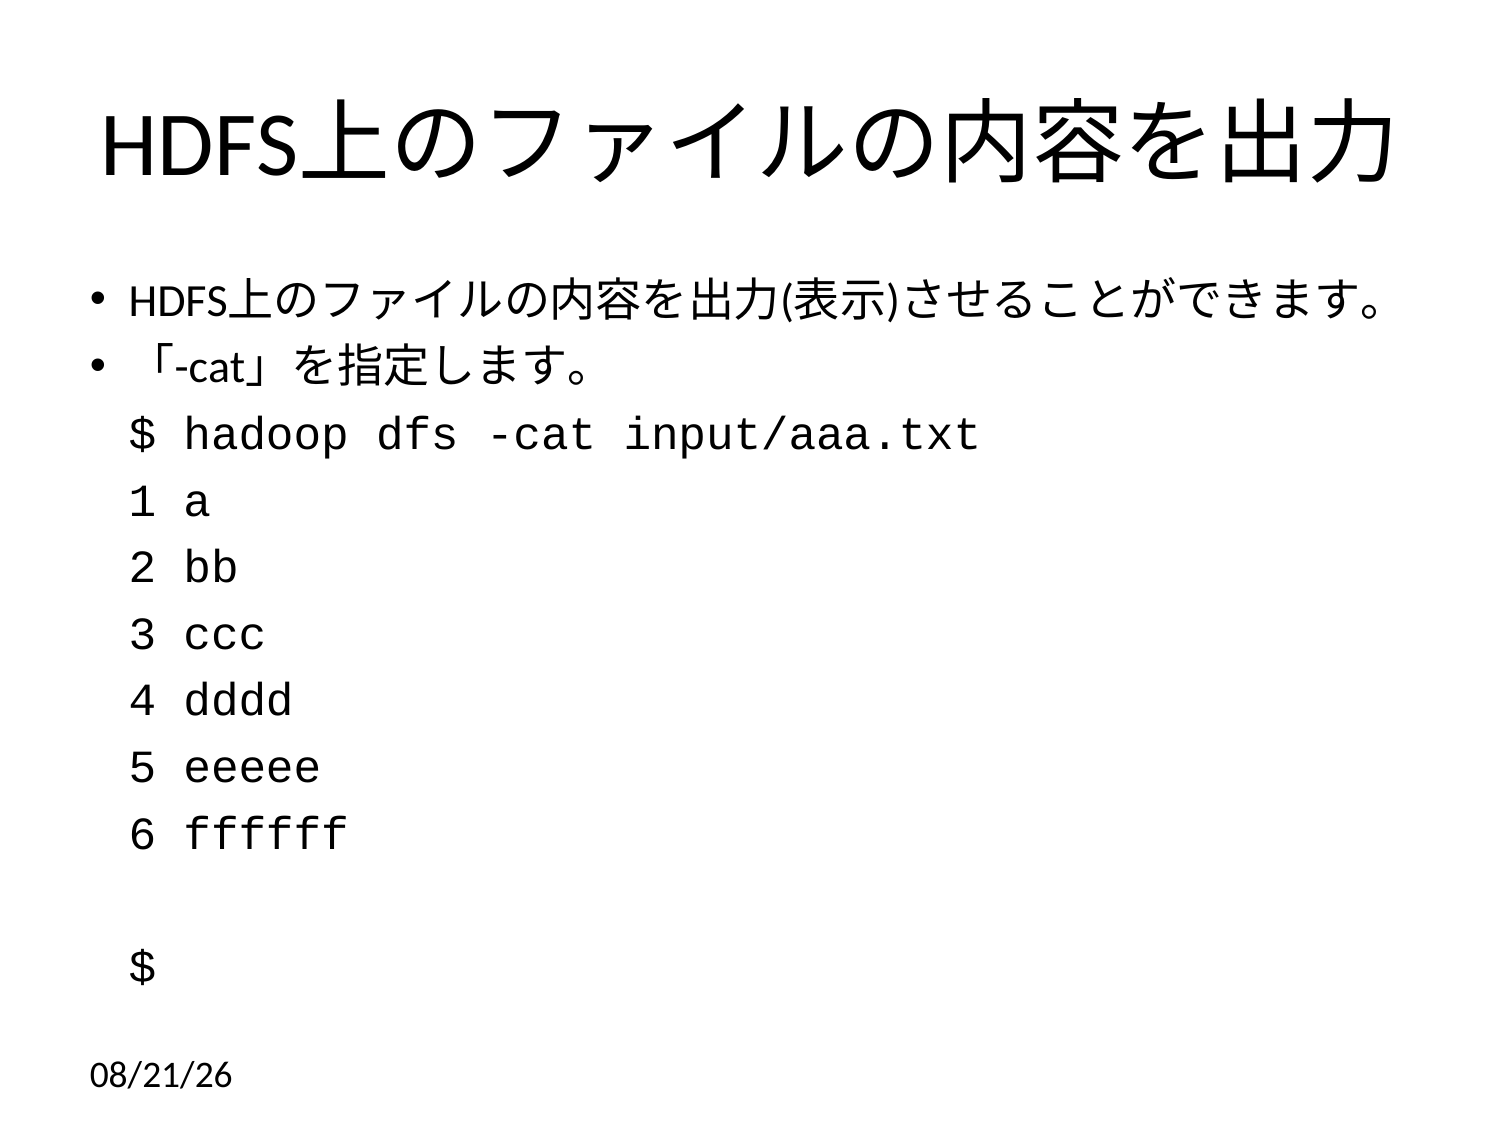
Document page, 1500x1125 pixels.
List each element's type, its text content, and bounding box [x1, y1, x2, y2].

title HDFS上のファイルの内容を出力 [75, 21, 1426, 257]
list HDFS上のファイルの内容を出力(表示)させることができます。 「-cat」を指定します。 $ hadoop dfs -cat input/aaa.txt 1 a 2 bb 3 ccc 4 dddd 5 eeeee 6 ffffff $ [75, 262, 1426, 1006]
